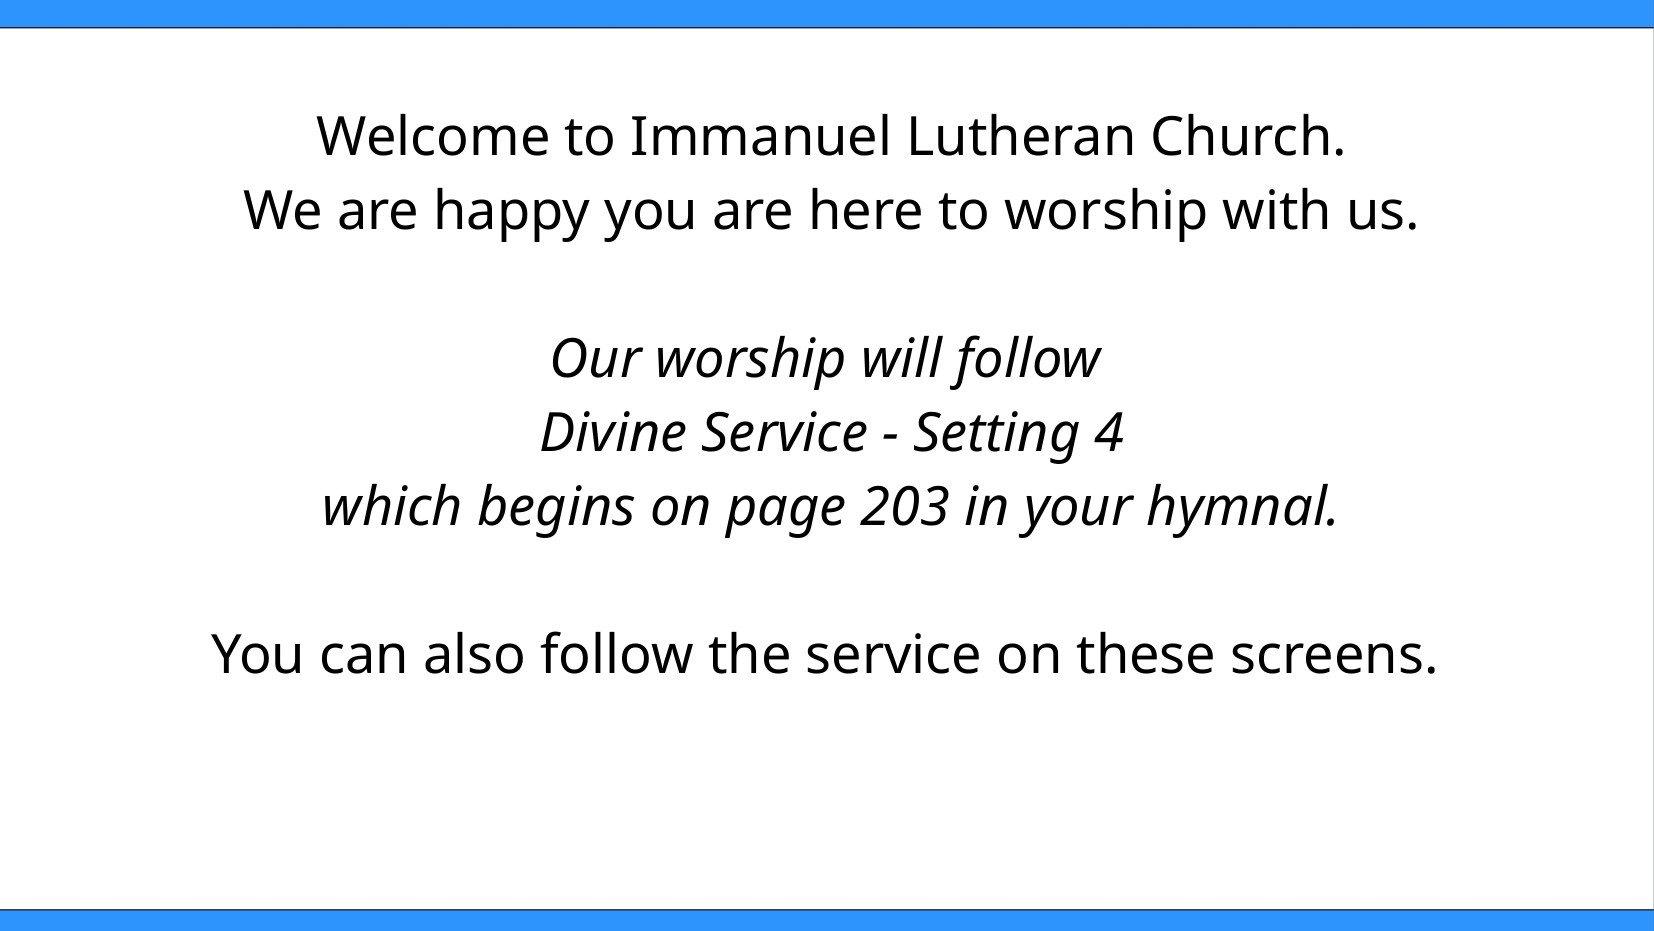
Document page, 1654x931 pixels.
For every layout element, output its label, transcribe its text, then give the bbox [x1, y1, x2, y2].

picture [0, 0, 1654, 931]
text_box Welcome to Immanuel Lutheran Church. We are happy you are here to worship with us. Our worship will follow Divine Service - Setting 4 which begins on page 203 in your hymnal. You can also follow the service on these screens. [120, 90, 1546, 702]
